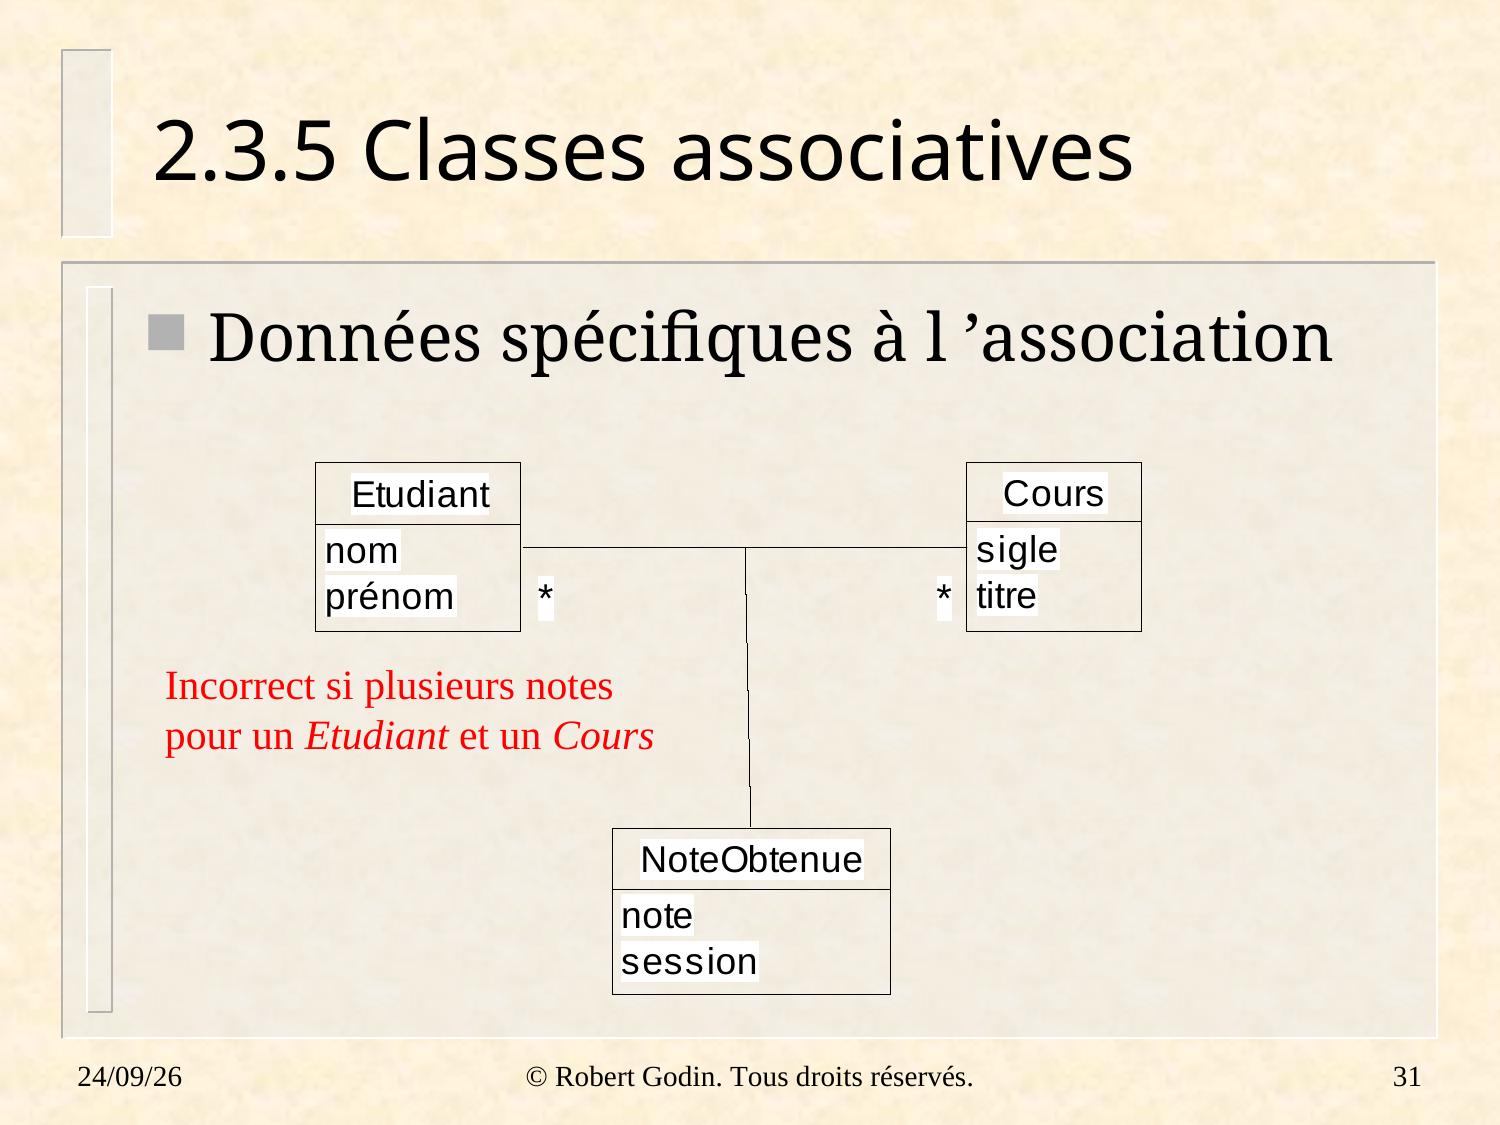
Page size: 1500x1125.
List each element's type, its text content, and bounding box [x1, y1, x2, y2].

text_box Incorrect si plusieurs notes pour un Etudiant et un Cours [149, 649, 700, 766]
title 2.3.5 Classes associatives [137, 56, 1413, 238]
text_box 31/05/21 [62, 1037, 376, 1113]
picture [0, 0, 1500, 1125]
text_box <number> [1125, 1037, 1438, 1113]
text_box © Robert Godin. Tous droits réservés. [512, 1037, 988, 1113]
chart [275, 435, 1188, 1026]
list Données spécifiques à l ’association [137, 287, 1413, 963]
